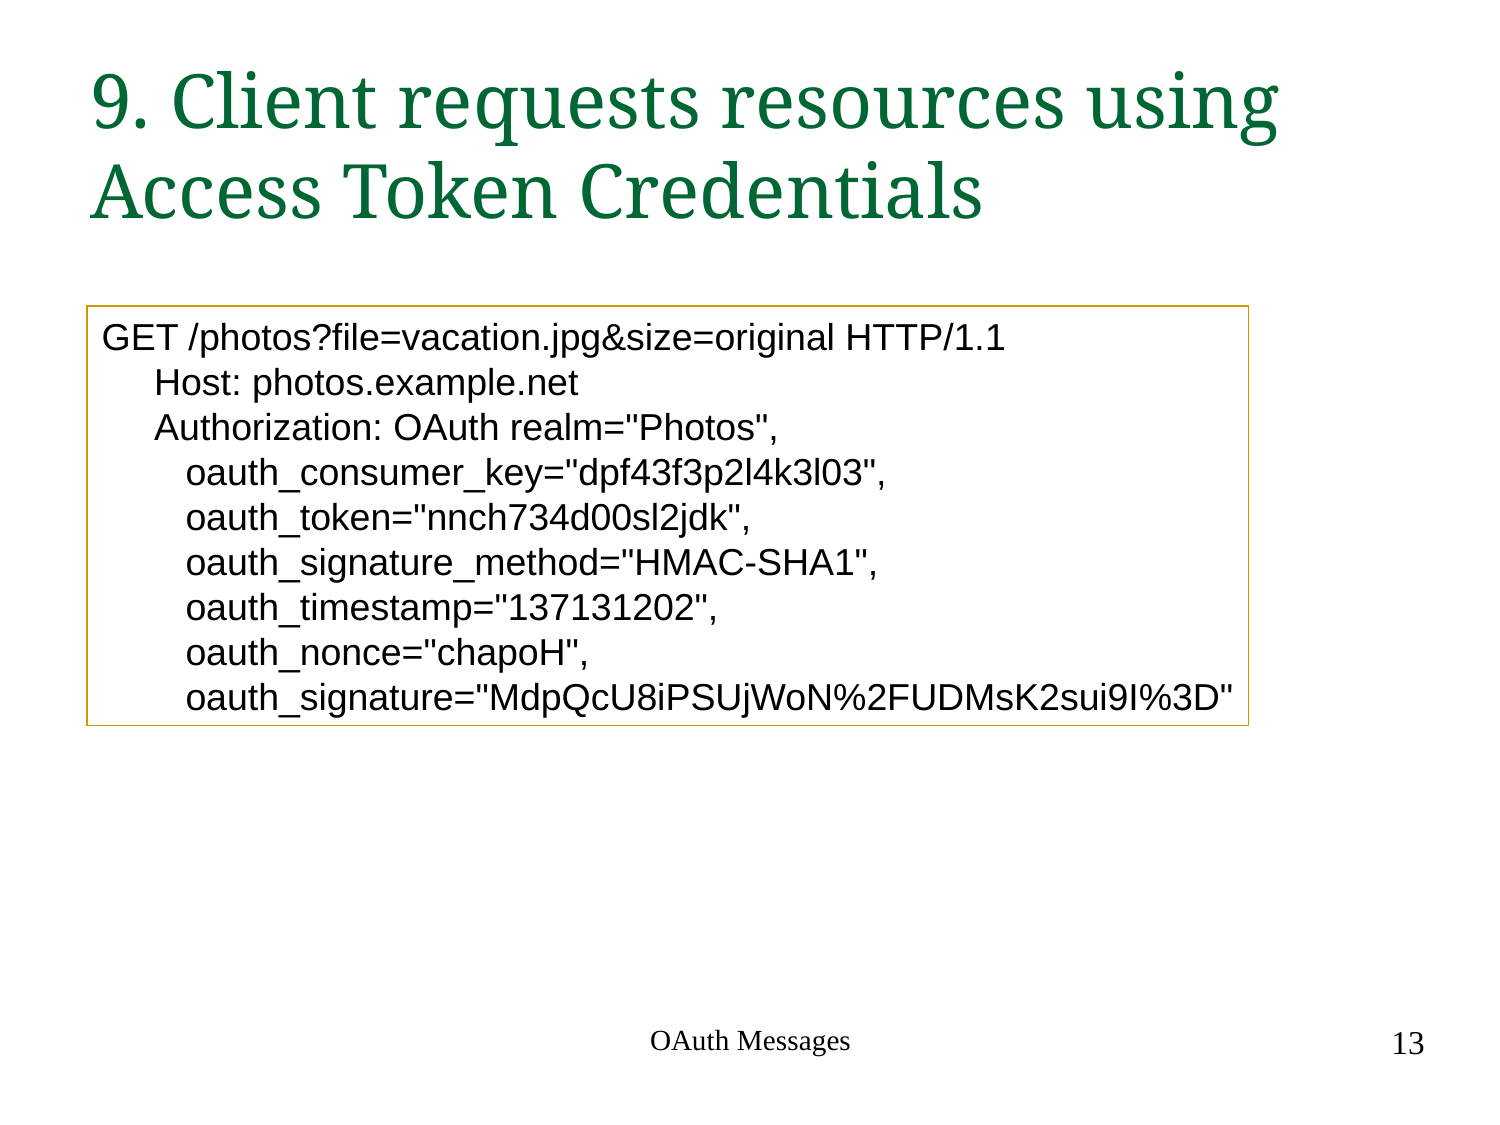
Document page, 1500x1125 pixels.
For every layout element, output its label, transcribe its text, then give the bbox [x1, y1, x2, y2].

title 9. Client requests resources using Access Token Credentials [75, 45, 1425, 233]
text_box GET /photos?file=vacation.jpg&size=original HTTP/1.1 Host: photos.example.net Authorization: OAuth realm="Photos", oauth_consumer_key="dpf43f3p2l4k3l03", oauth_token="nnch734d00sl2jdk", oauth_signature_method="HMAC-SHA1", oauth_timestamp="137131202", oauth_nonce="chapoH", oauth_signature="MdpQcU8iPSUjWoN%2FUDMsK2sui9I%3D" [86, 305, 1249, 726]
